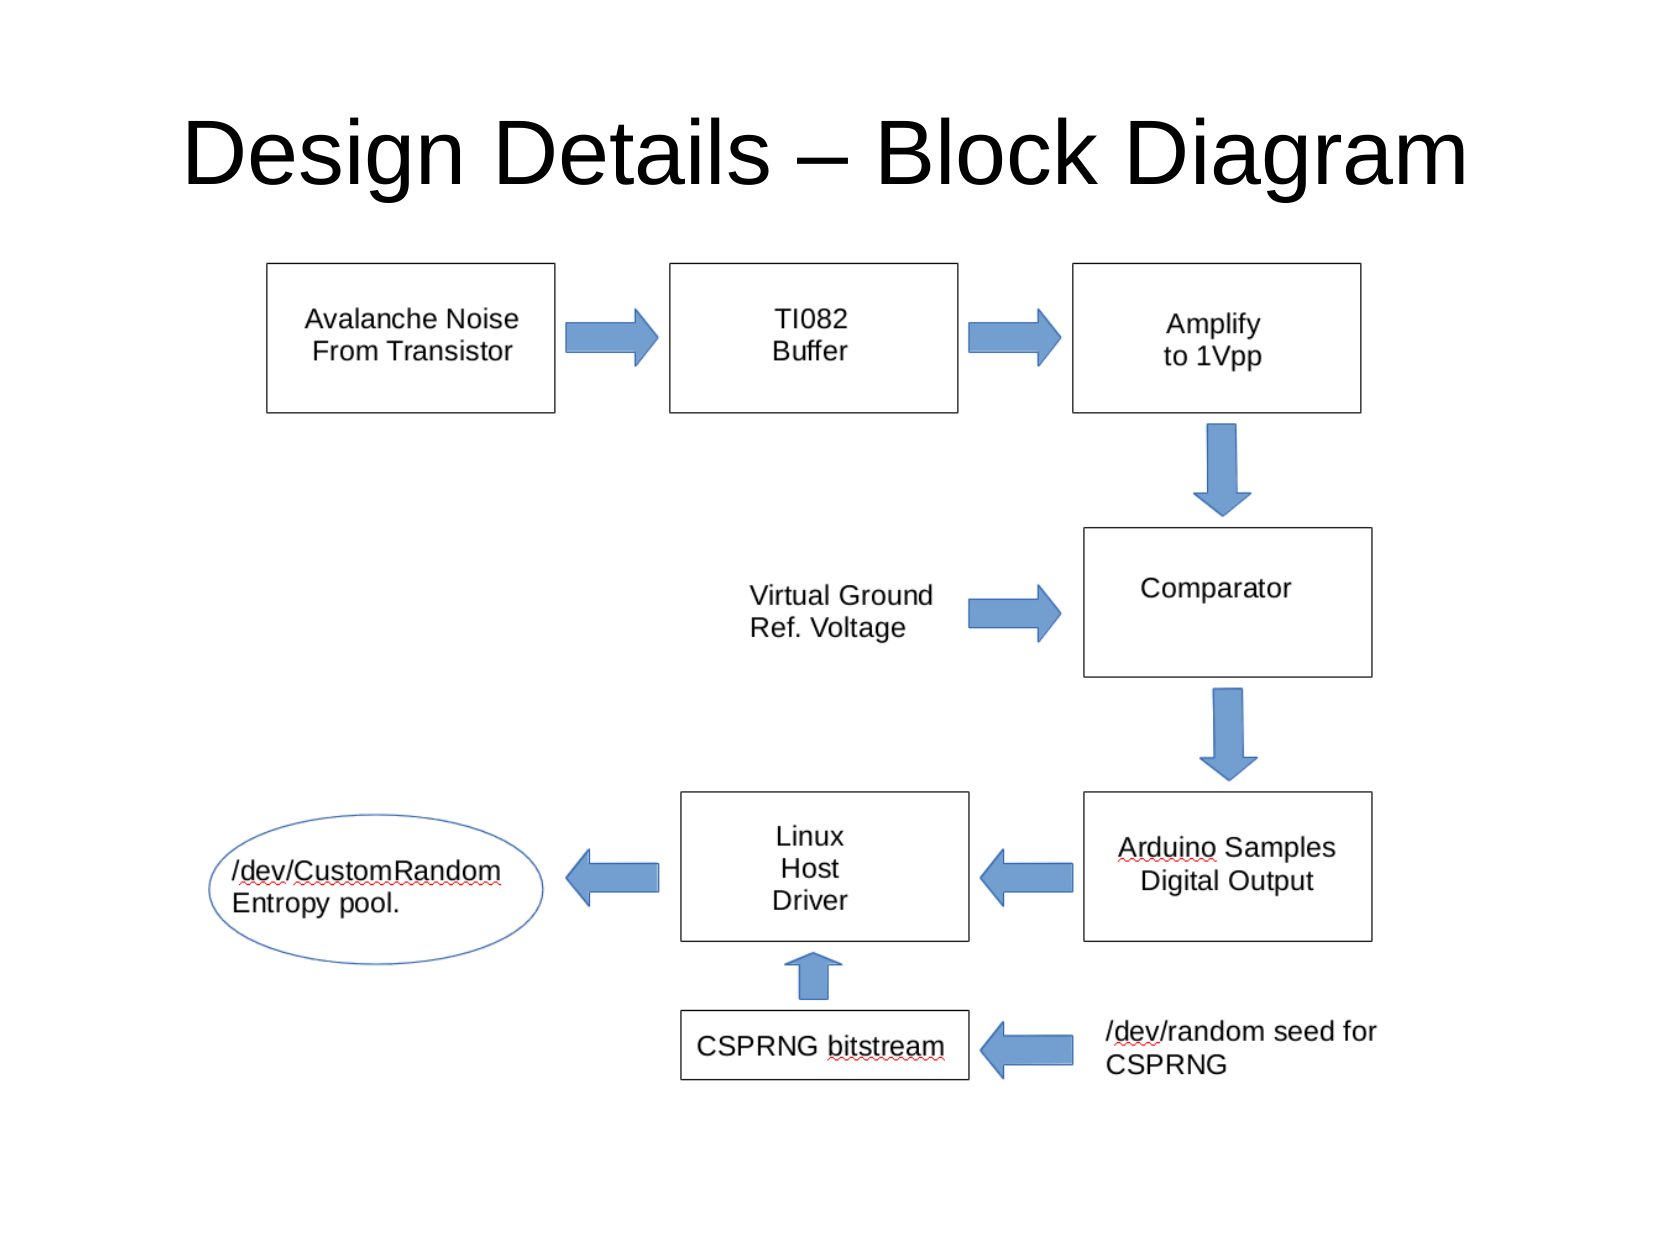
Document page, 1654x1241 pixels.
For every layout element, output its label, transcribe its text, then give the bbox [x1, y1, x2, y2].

picture [207, 237, 1411, 1111]
title Design Details – Block Diagram [82, 49, 1571, 257]
